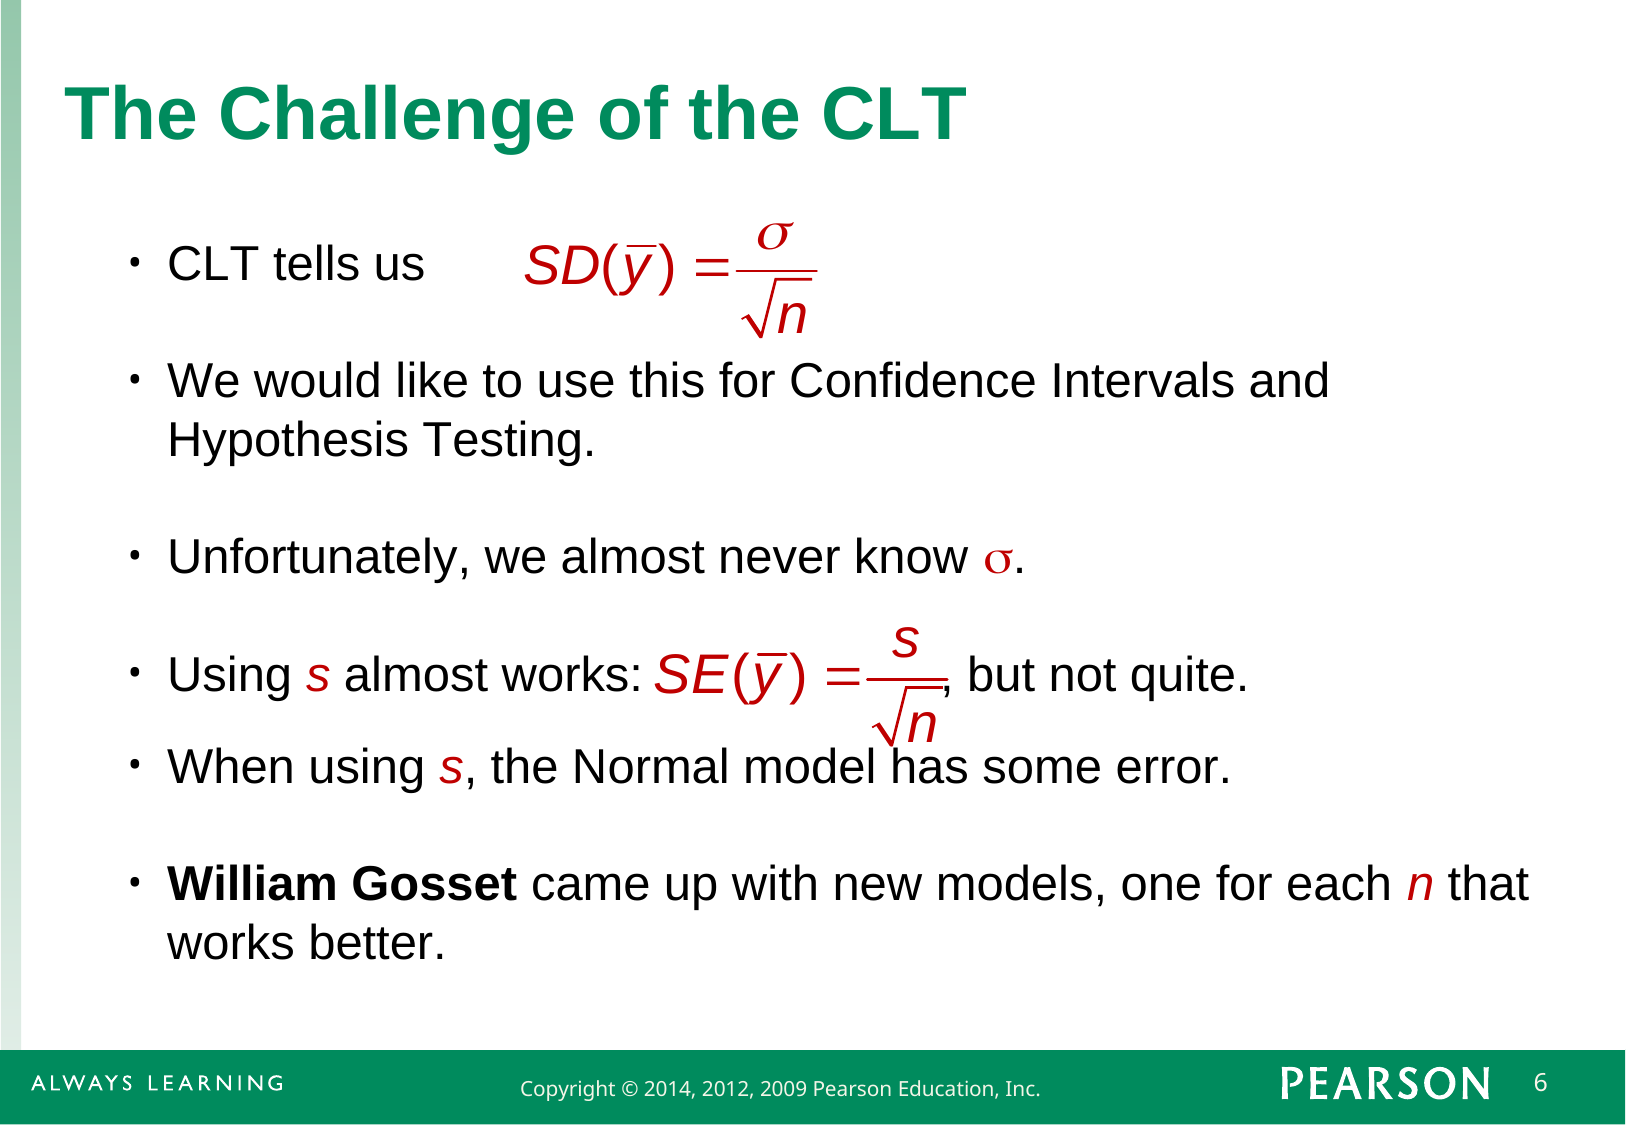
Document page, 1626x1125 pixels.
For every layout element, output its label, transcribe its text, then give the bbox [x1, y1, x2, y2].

chart [517, 196, 830, 351]
chart [647, 604, 961, 759]
list CLT tells us We would like to use this for Confidence Intervals and Hypothesis Testing. Unfortunately, we almost never know . Using s almost works: , but not quite. When using s, the Normal model has some error. William Gosset came up with new models, one for each n that works better. [64, 231, 1560, 975]
title The Challenge of the CLT [64, 64, 1560, 213]
